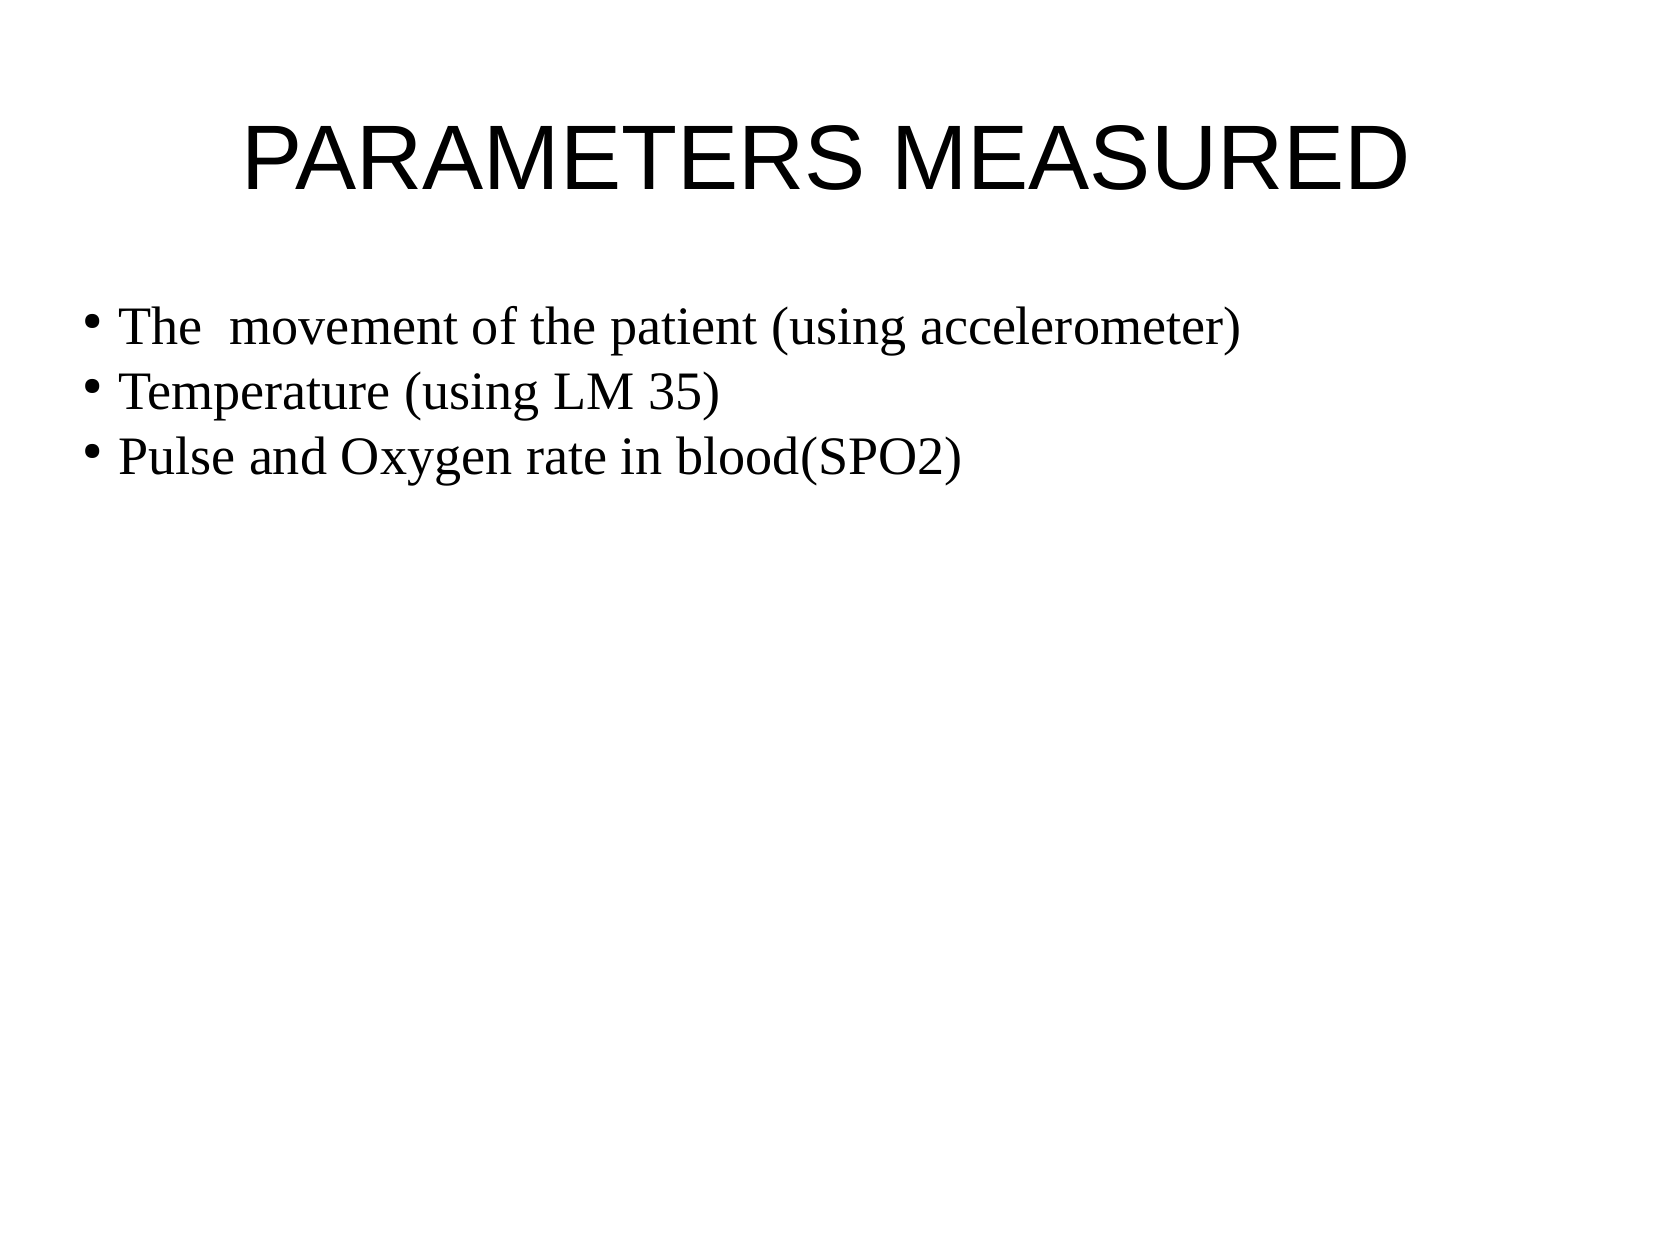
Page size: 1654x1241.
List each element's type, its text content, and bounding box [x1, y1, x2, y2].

text_box PARAMETERS MEASURED [82, 49, 1571, 257]
text_box The movement of the patient (using accelerometer) Temperature (using LM 35) Pulse and Oxygen rate in blood(SPO2) [82, 290, 1571, 1010]
